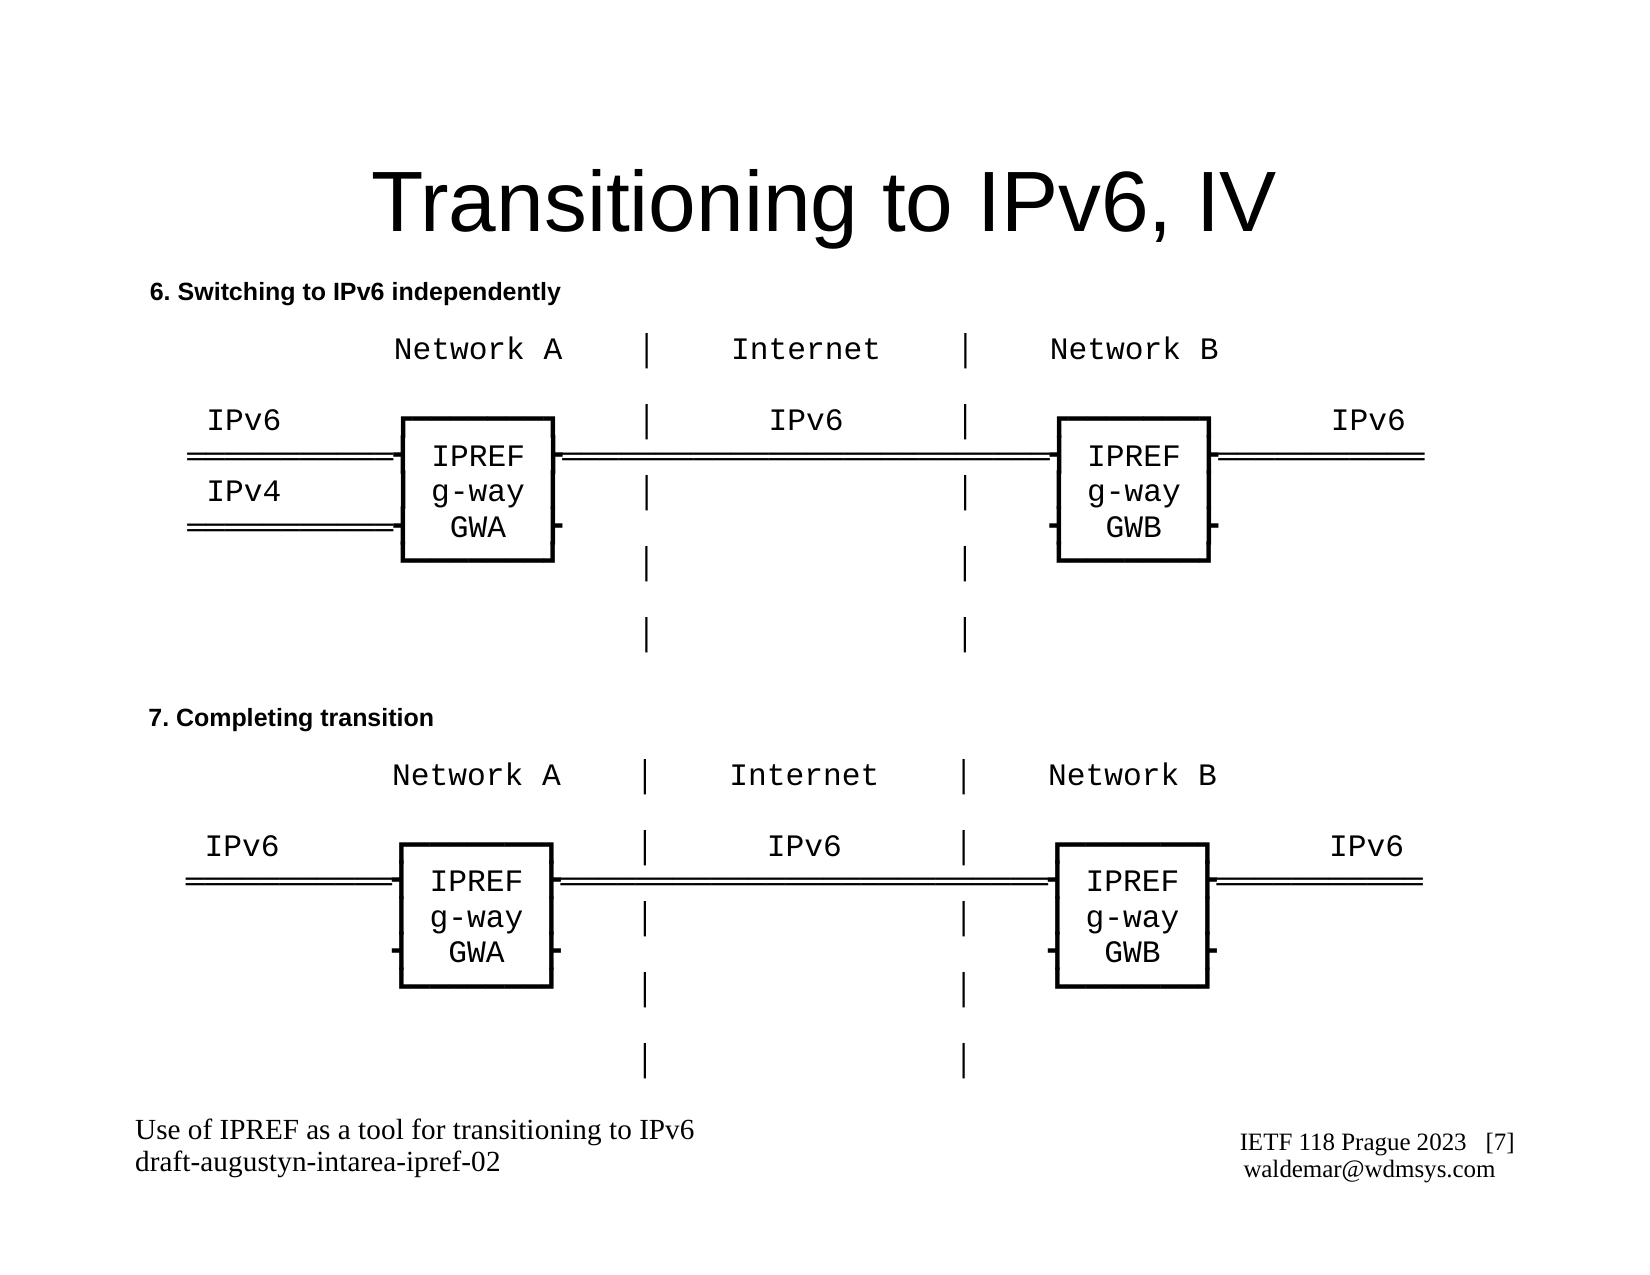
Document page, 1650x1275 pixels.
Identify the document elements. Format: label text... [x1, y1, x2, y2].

text_box 7. Completing transition Network A │ Internet │ Network B IPv6 ┏━━━━━━━┓ │ IPv6 │ ┏━━━━━━━┓ IPv6 ═══════════┫ IPREF ┣══════════════════════════┫ IPREF ┣═══════════ ┃ g-way ┃ │ │ ┃ g-way ┃ ┫ GWA ┣ ┫ GWB ┣ ┗━━━━━━━┛ │ │ ┗━━━━━━━┛ │ │ [133, 696, 1484, 1122]
text_box 6. Switching to IPv6 independently Network A │ Internet │ Network B IPv6 ┏━━━━━━━┓ │ IPv6 │ ┏━━━━━━━┓ IPv6 ═══════════┫ IPREF ┣══════════════════════════┫ IPREF ┣═══════════ IPv4 ┃ g-way ┃ │ │ ┃ g-way ┃ ═══════════┫ GWA ┣ ┫ GWB ┣ ┗━━━━━━━┛ │ │ ┗━━━━━━━┛ │ │ [135, 270, 1486, 697]
title Transitioning to IPv6, IV [135, 104, 1515, 298]
